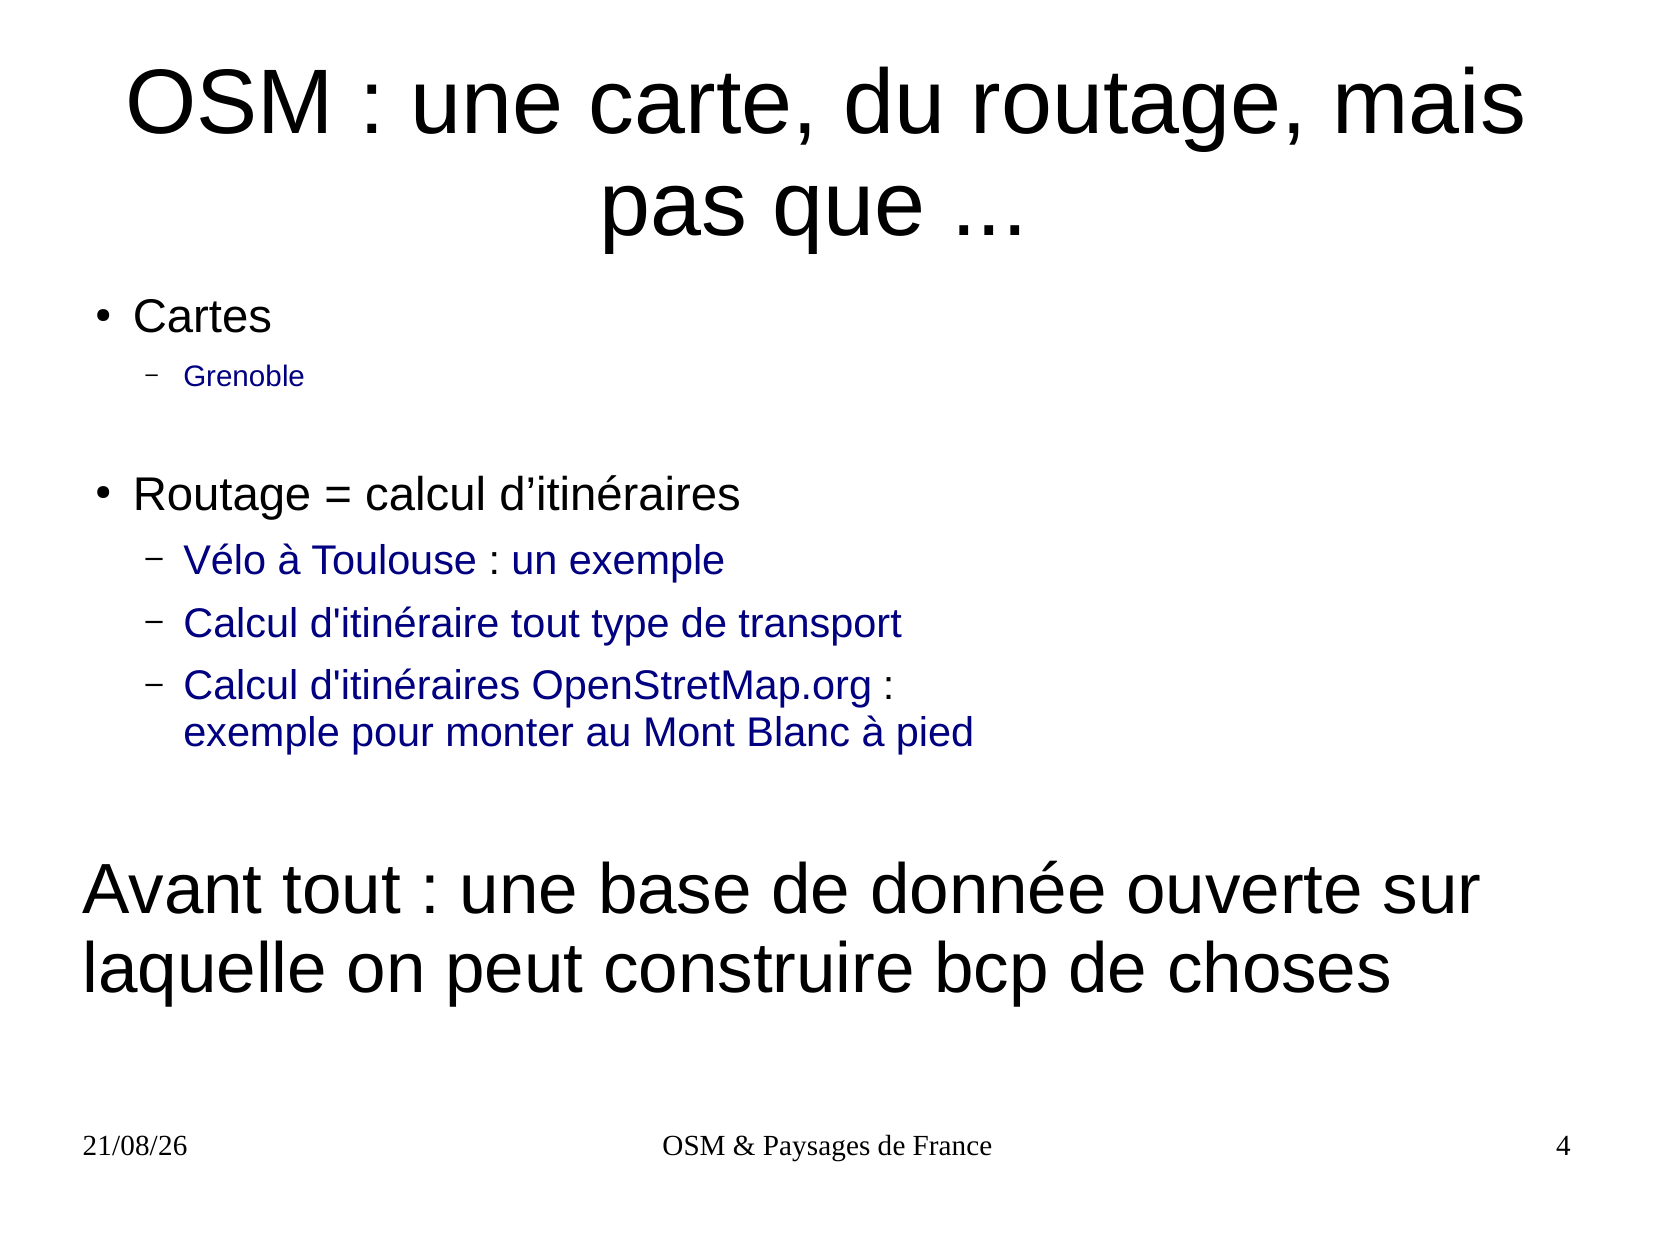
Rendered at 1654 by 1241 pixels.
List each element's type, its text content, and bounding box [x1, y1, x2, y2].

title OSM : une carte, du routage, mais pas que ... [82, 49, 1571, 257]
list Cartes Grenoble Routage = calcul d’itinéraires Vélo à Toulouse : un exemple Calcul d'itinéraire tout type de transport Calcul d'itinéraires OpenStretMap.org : exemple pour monter au Mont Blanc à pied Avant tout : une base de donnée ouverte sur laquelle on peut construire bcp de choses [82, 290, 1571, 1010]
